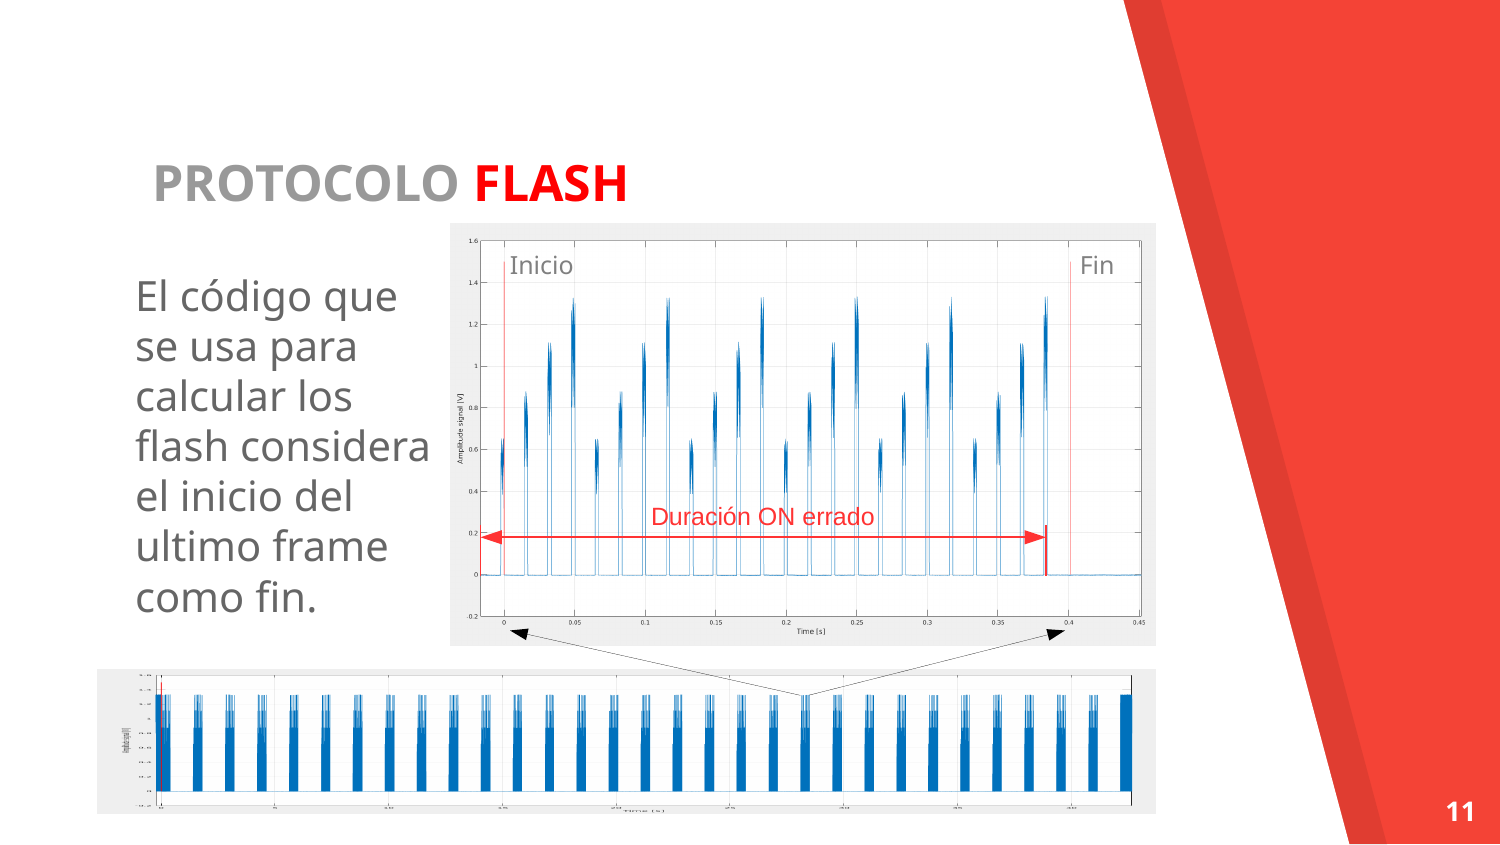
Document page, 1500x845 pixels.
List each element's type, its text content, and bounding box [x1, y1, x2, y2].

text_box Fin [1065, 240, 1216, 310]
text_box Inicio [495, 240, 646, 310]
subtitle El código que se usa para calcular los flash considera el inicio del ultimo frame como fin. [120, 255, 450, 631]
picture [450, 223, 1156, 646]
title PROTOCOLO FLASH [137, 146, 1011, 227]
picture [97, 669, 1156, 814]
slide_number <number> [1401, 779, 1492, 845]
